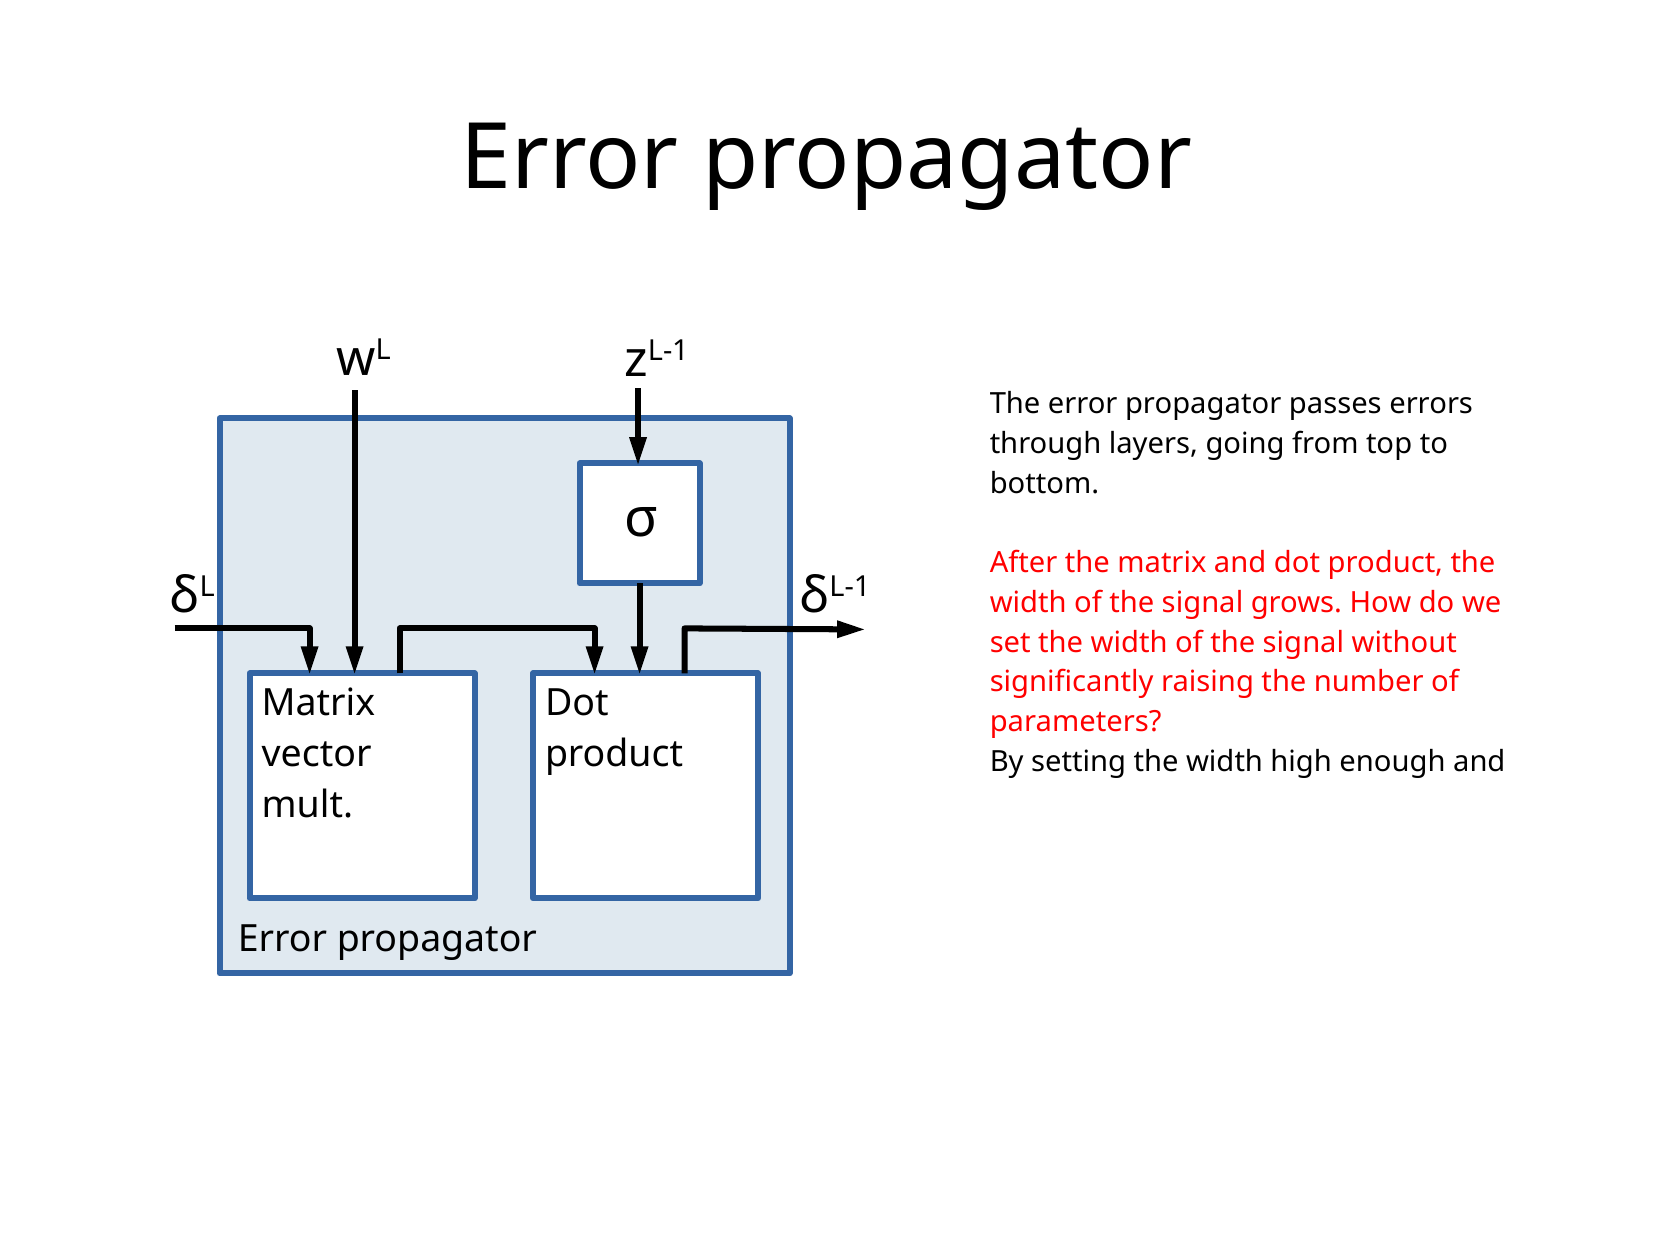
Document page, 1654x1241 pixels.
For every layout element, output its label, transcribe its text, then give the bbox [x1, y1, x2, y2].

text_box zL-1 [609, 315, 716, 404]
text_box [358, 418, 790, 668]
text_box The error propagator passes errors through layers, going from top to bottom. After the matrix and dot product, the width of the signal grows. How do we set the width of the signal without significantly raising the number of parameters? By setting the width high enough and [975, 375, 1561, 943]
text_box [219, 631, 790, 974]
text_box wL [198, 315, 406, 404]
text_box Dot product [530, 668, 693, 794]
text_box δL [124, 551, 230, 714]
text_box [219, 418, 352, 667]
text_box σ [609, 471, 685, 567]
text_box Error propagator [223, 904, 550, 975]
title Error propagator [82, 49, 1571, 257]
text_box Matrix vector mult. [246, 667, 397, 849]
text_box δL-1 [780, 551, 886, 714]
